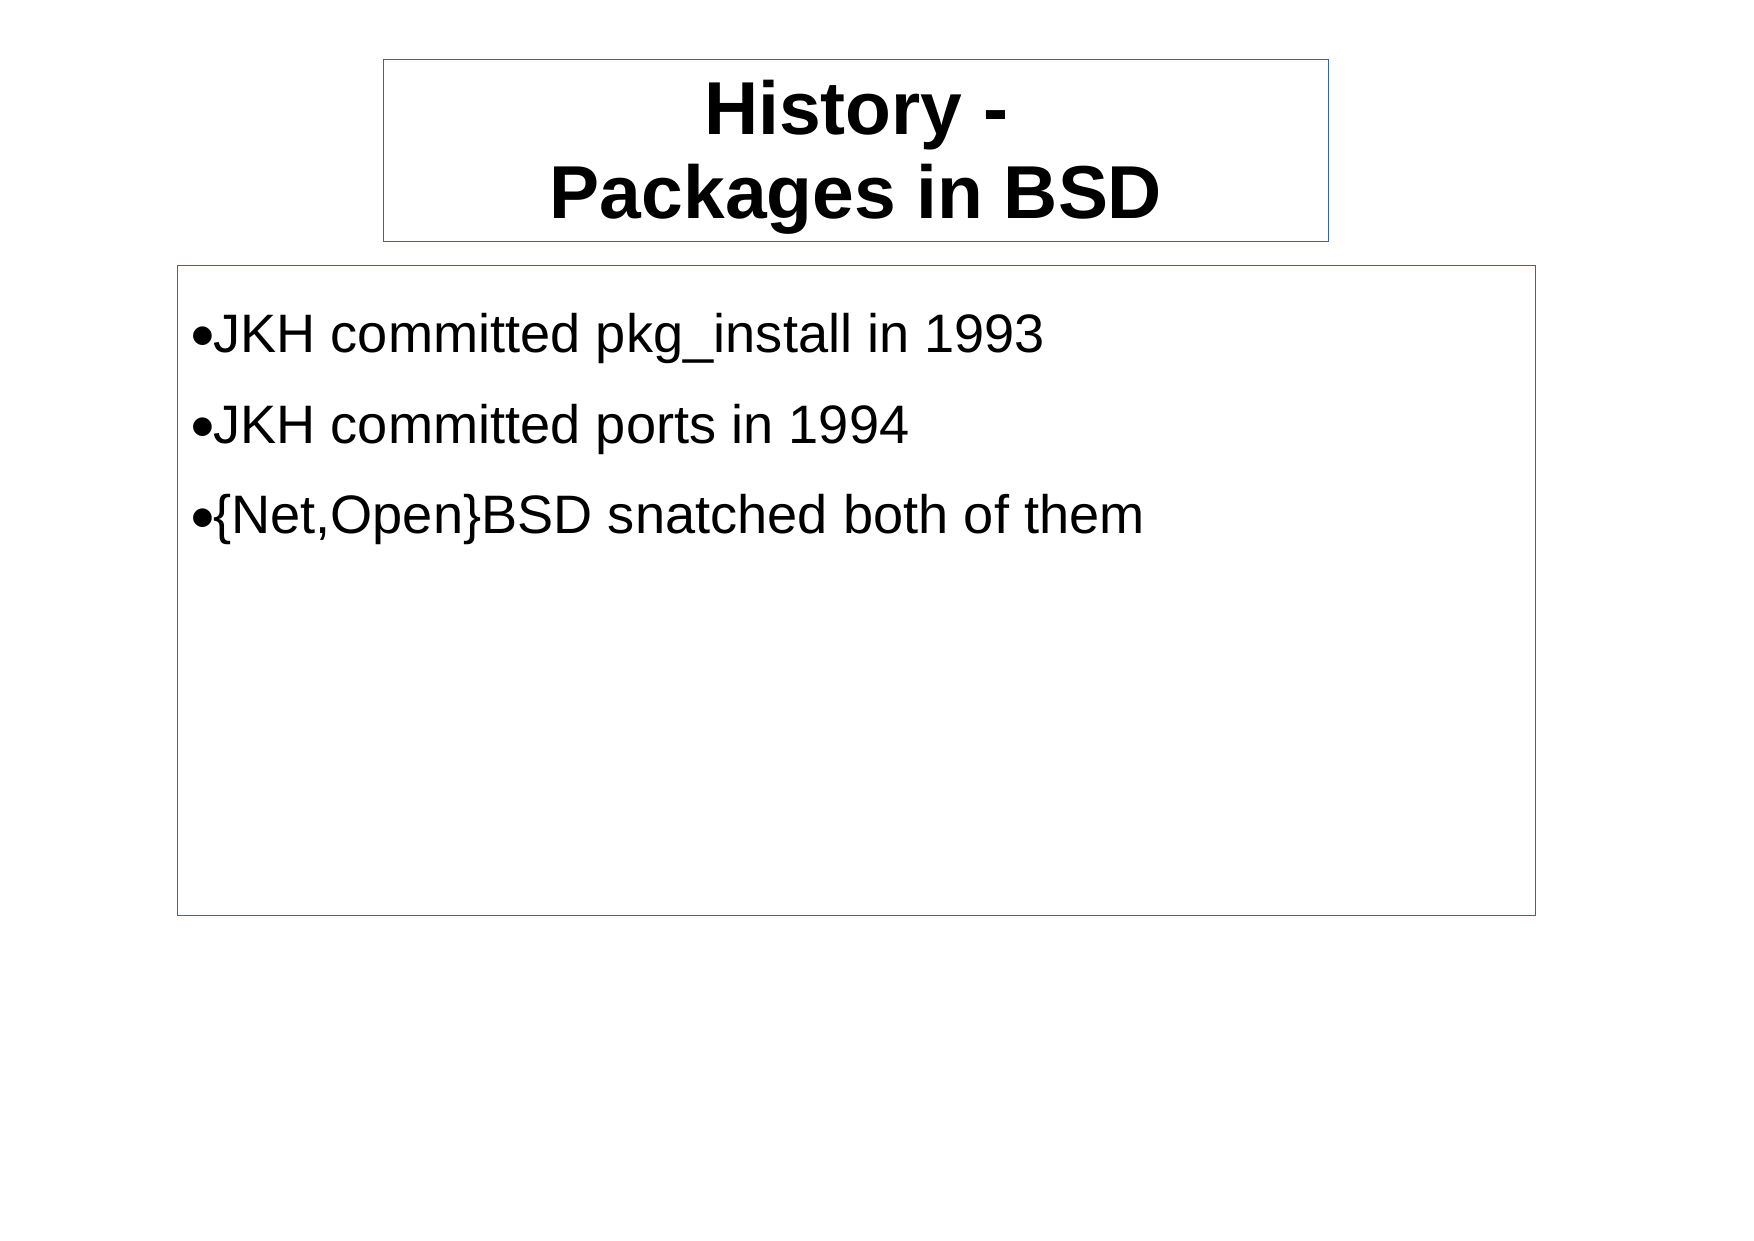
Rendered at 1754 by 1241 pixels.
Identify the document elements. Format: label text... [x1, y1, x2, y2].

text_box JKH committed pkg_install in 1993 JKH committed ports in 1994 {Net,Open}BSD snatched both of them [177, 265, 1536, 916]
text_box History - Packages in BSD [383, 59, 1329, 232]
